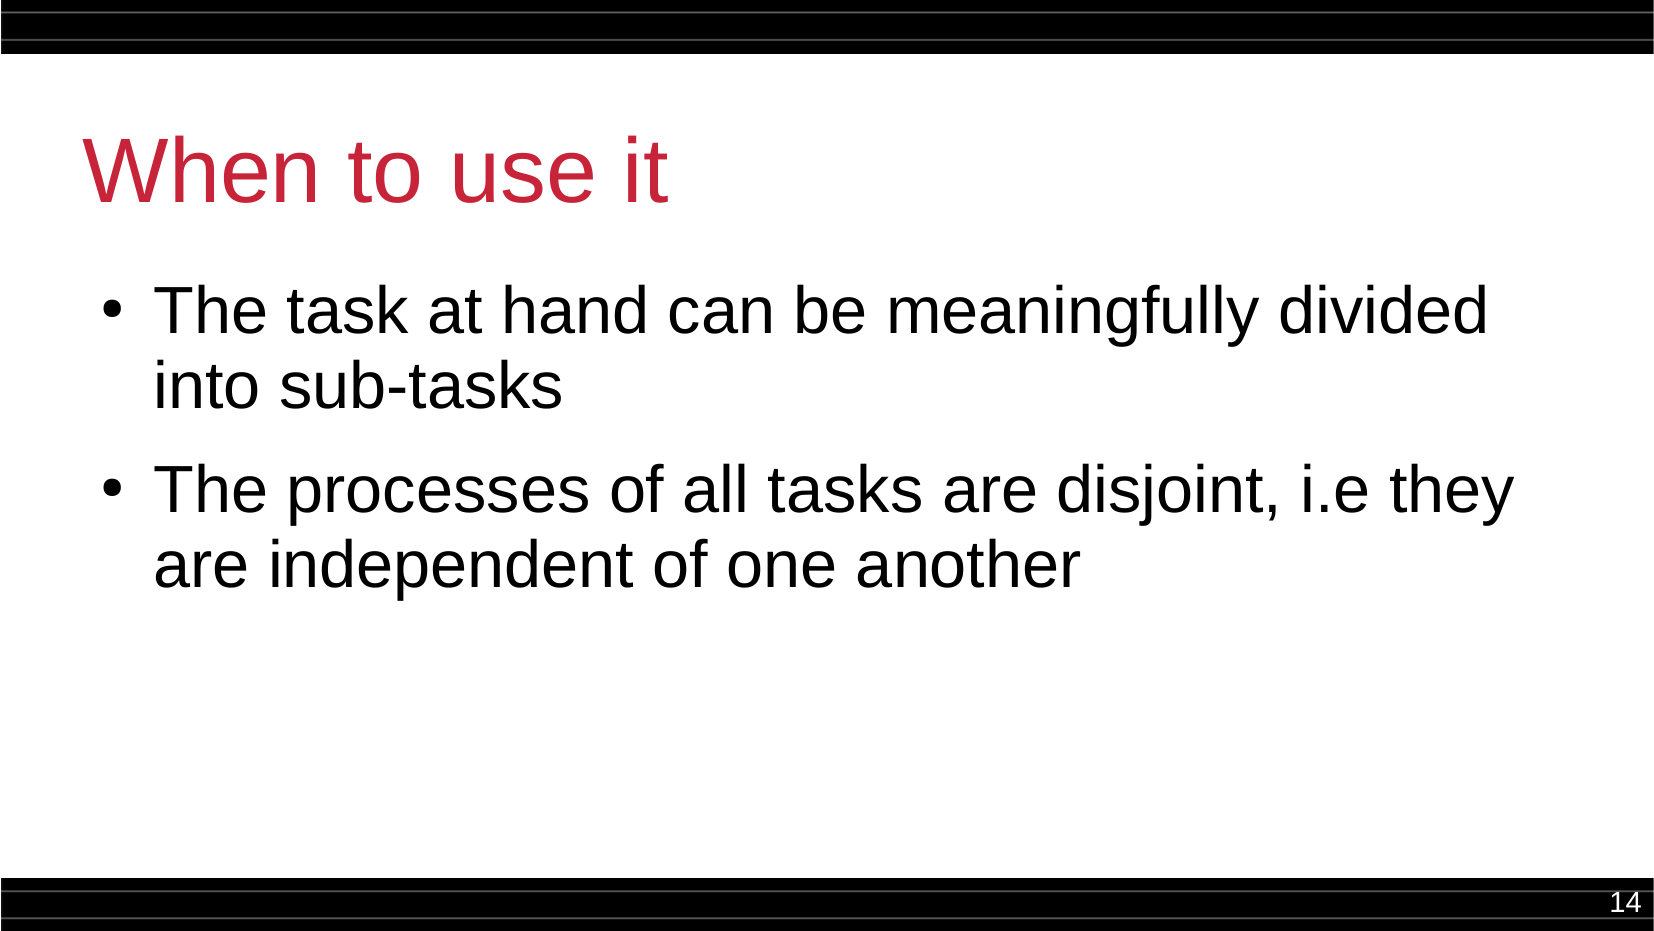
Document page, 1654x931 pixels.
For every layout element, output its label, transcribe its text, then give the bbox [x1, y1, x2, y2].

list The task at hand can be meaningfully divided into sub-tasks The processes of all tasks are disjoint, i.e they are independent of one another [82, 273, 1561, 856]
title When to use it [82, 92, 1571, 249]
picture [1, 0, 1654, 54]
picture [1, 878, 1654, 931]
